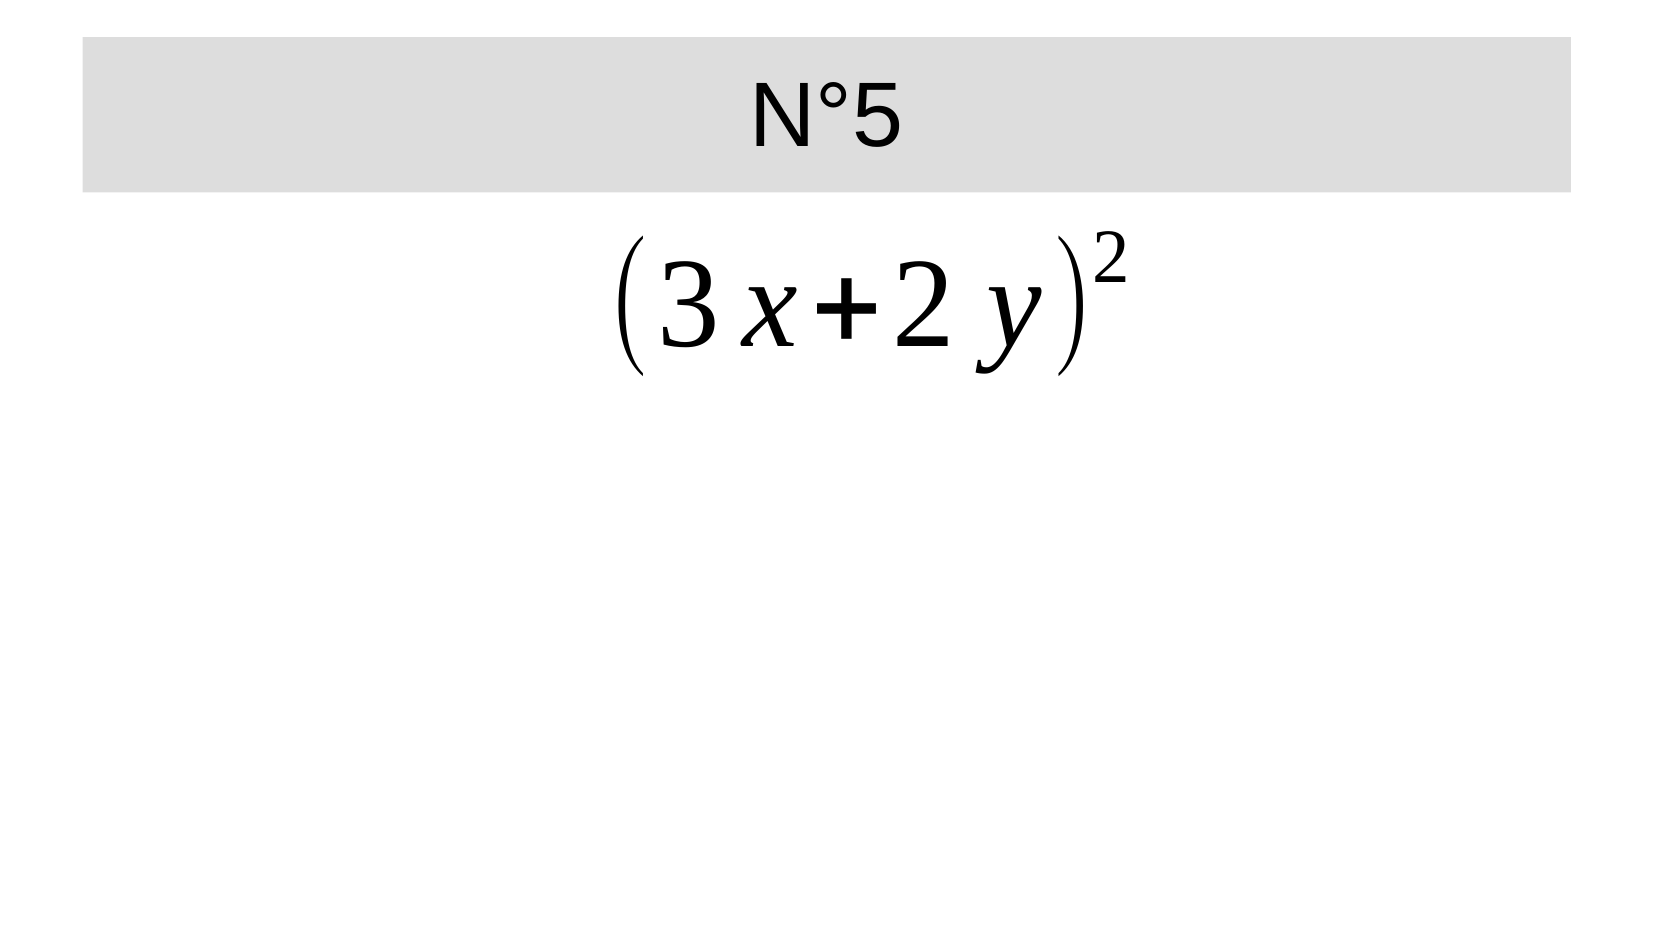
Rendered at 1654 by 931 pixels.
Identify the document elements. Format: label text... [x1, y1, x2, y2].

chart [602, 213, 1137, 378]
title N°5 [82, 37, 1571, 193]
